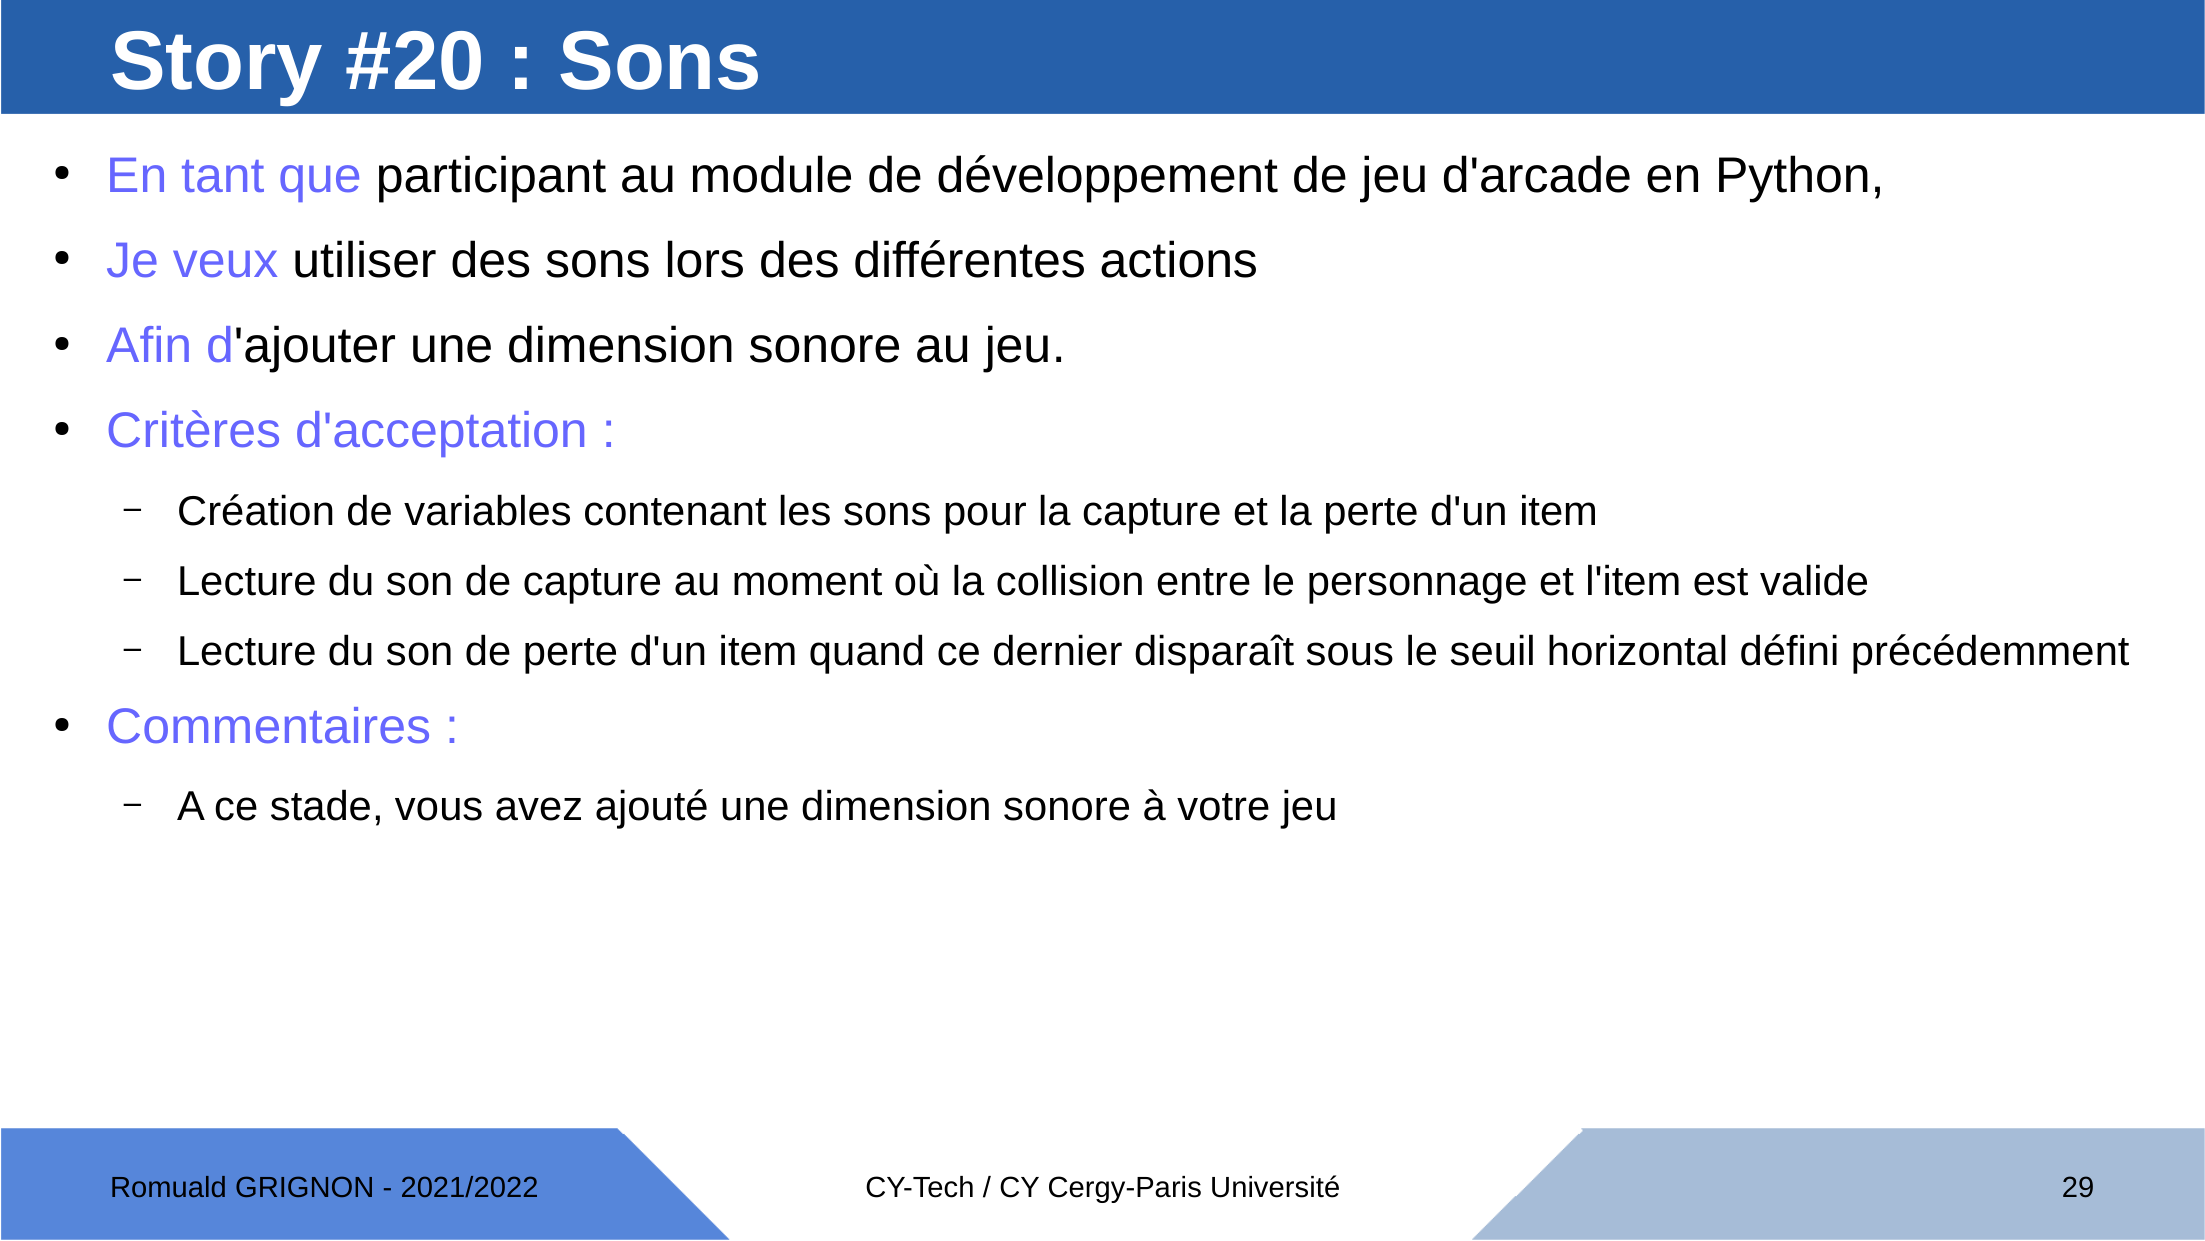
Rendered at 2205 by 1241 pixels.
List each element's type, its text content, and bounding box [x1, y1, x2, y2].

list En tant que participant au module de développement de jeu d'arcade en Python, Je veux utiliser des sons lors des différentes actions Afin d'ajouter une dimension sonore au jeu. Critères d'acceptation : Création de variables contenant les sons pour la capture et la perte d'un item Lecture du son de capture au moment où la collision entre le personnage et l'item est valide Lecture du son de perte d'un item quand ce dernier disparaît sous le seuil horizontal défini précédemment Commentaires : A ce stade, vous avez ajouté une dimension sonore à votre jeu [35, 217, 2186, 1087]
title Story #20 : Sons [110, 49, 2095, 217]
picture [0, 0, 2205, 1241]
